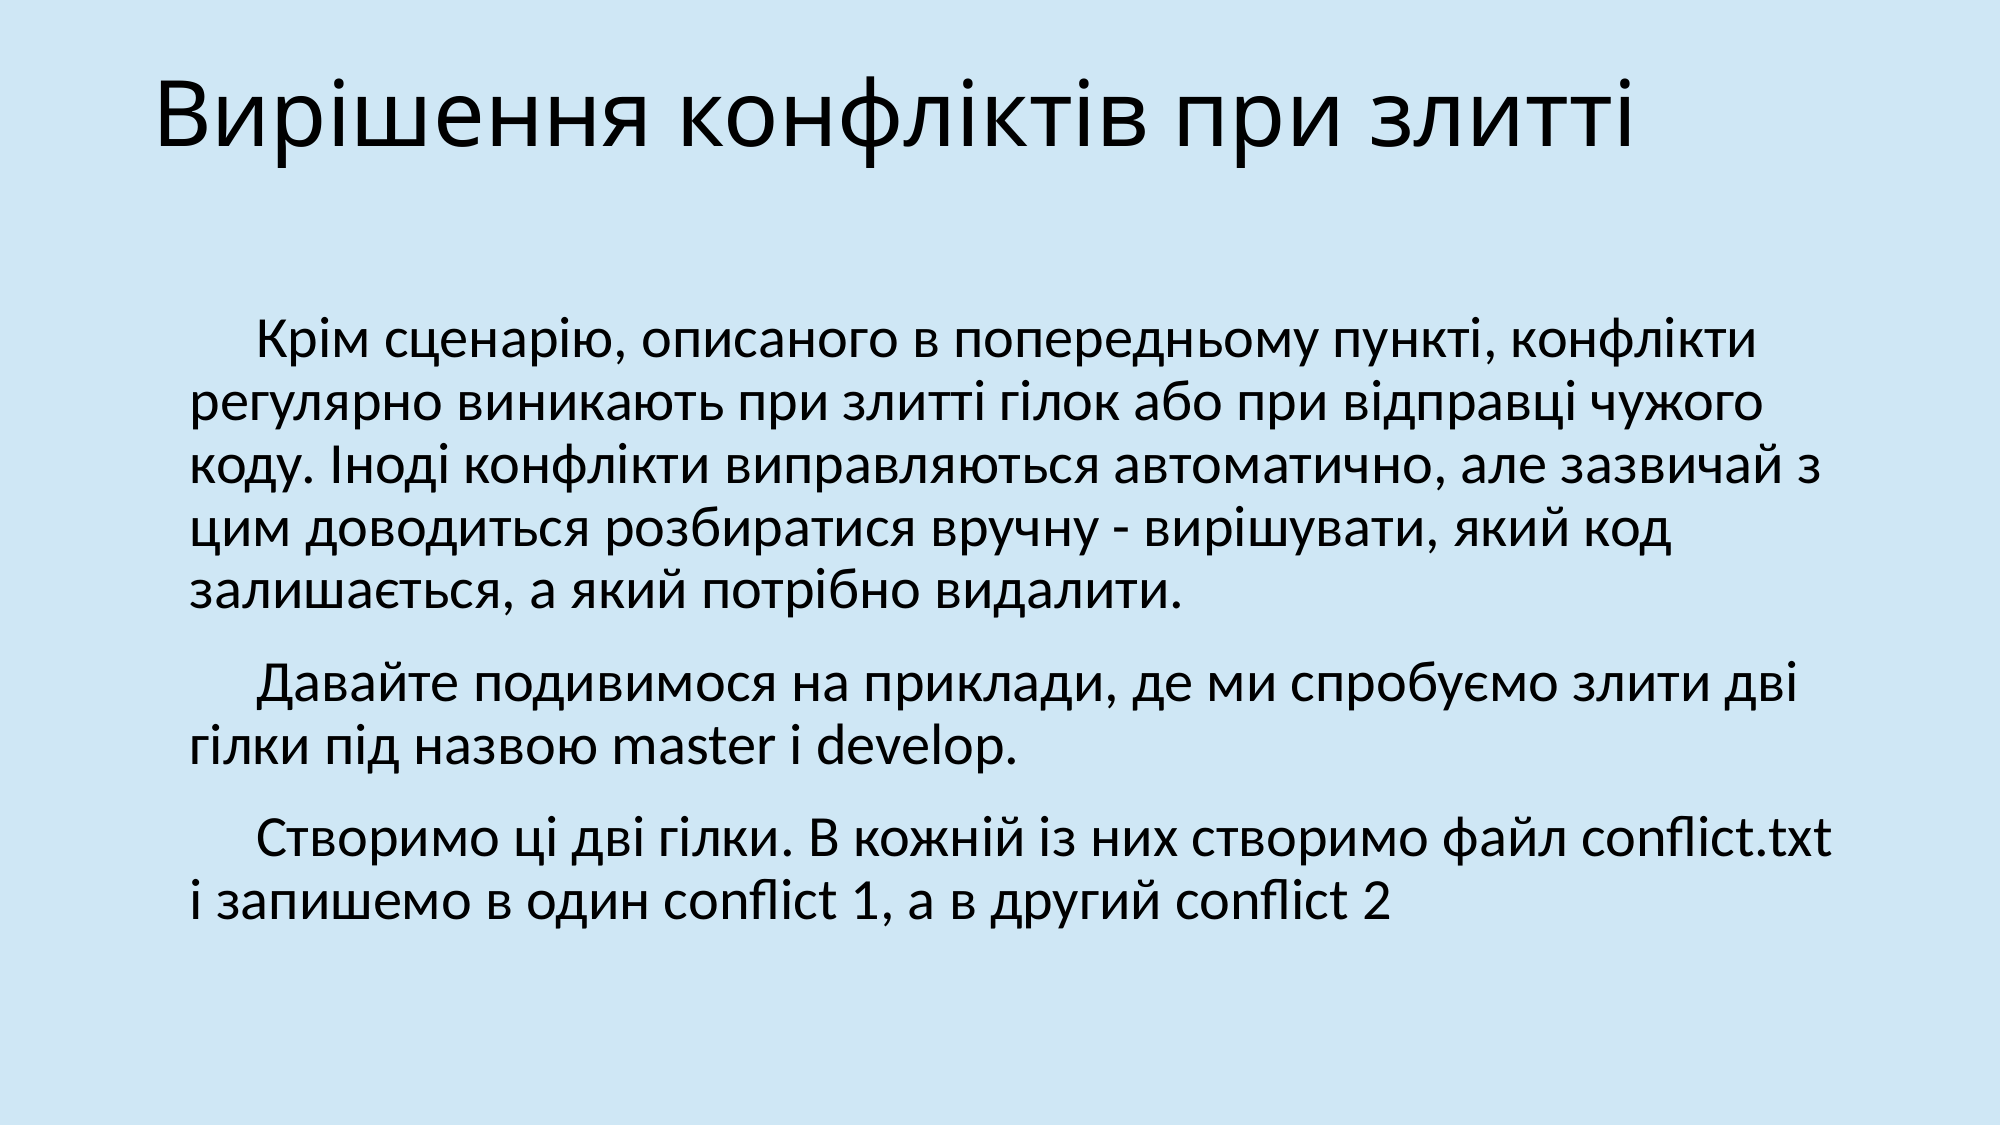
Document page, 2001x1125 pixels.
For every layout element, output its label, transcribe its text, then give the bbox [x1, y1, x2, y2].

title Вирішення конфліктів при злитті [137, 59, 1863, 278]
list Крім сценарію, описаного в попередньому пункті, конфлікти регулярно виникають при злитті гілок або при відправці чужого коду. Іноді конфлікти виправляються автоматично, але зазвичай з цим доводиться розбиратися вручну - вирішувати, який код залишається, а який потрібно видалити. Давайте подивимося на приклади, де ми спробуємо злити дві гілки під назвою master і develop. Створимо ці дві гілки. В кожній із них створимо файл conflict.txt і запишемо в один conflict 1, а в другий conflict 2 [137, 299, 1863, 1014]
